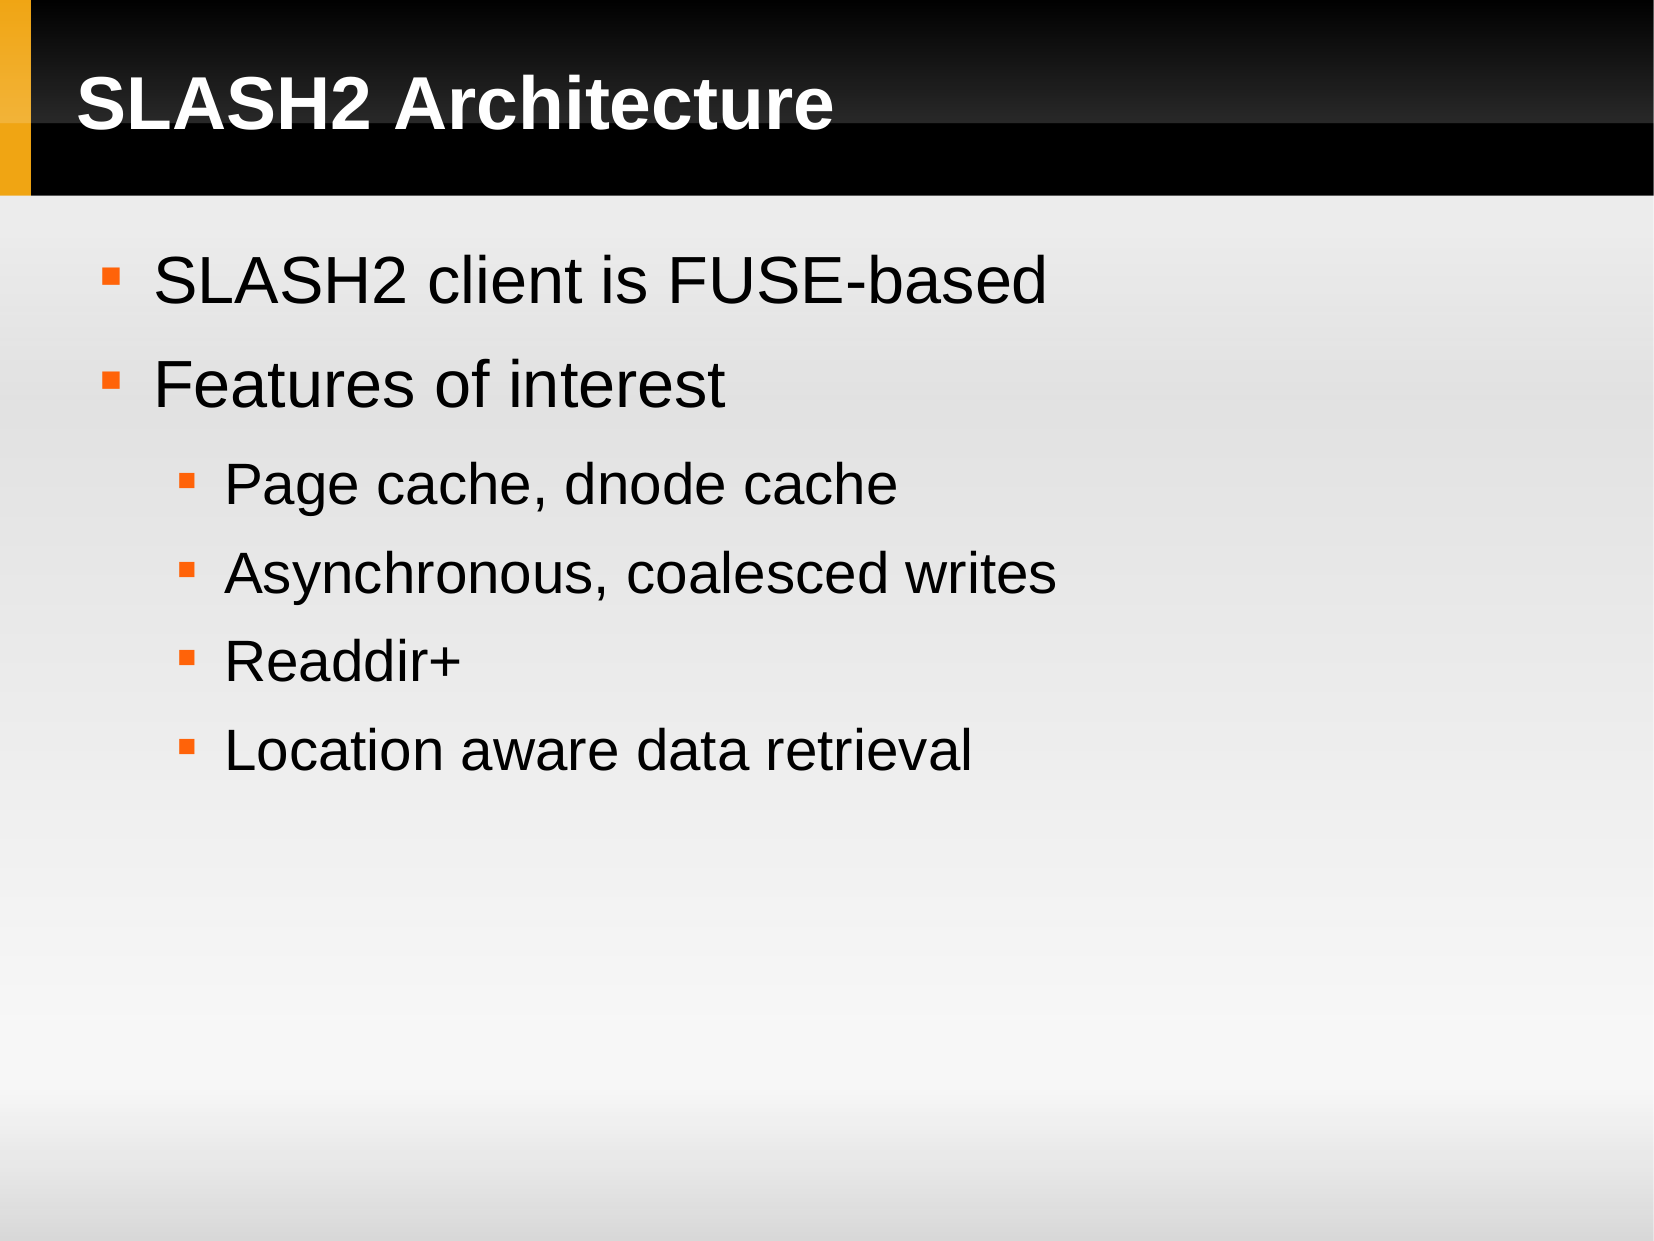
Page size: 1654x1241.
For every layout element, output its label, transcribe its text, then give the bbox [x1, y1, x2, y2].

title SLASH2 Architecture [76, 6, 1565, 201]
list SLASH2 client is FUSE-based Features of interest Page cache, dnode cache Asynchronous, coalesced writes Readdir+ Location aware data retrieval [82, 243, 1576, 1047]
picture [0, 0, 1654, 1241]
